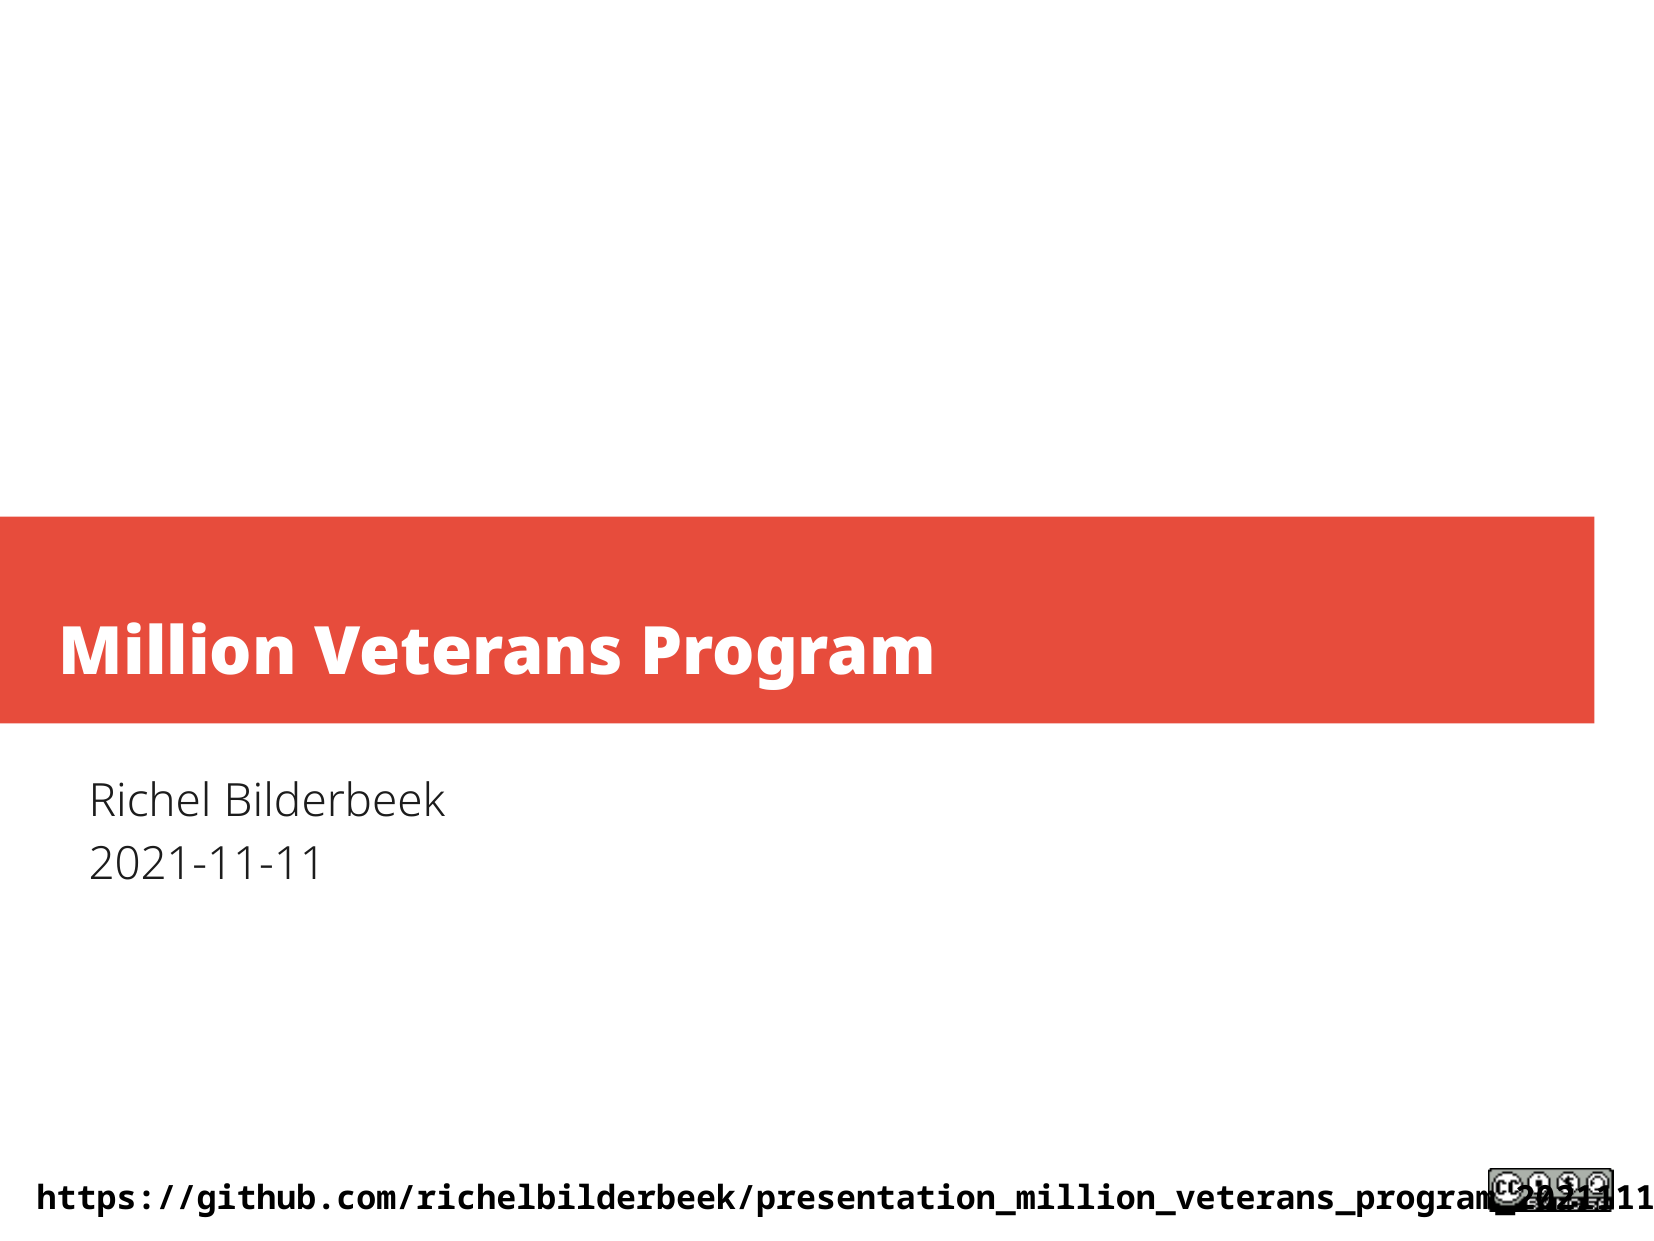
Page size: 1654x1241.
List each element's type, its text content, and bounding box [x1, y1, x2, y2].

text_box https://github.com/richelbilderbeek/presentation_million_veterans_program_20211111 [21, 1166, 1426, 1216]
title Million Veterans Program [59, 546, 1595, 694]
picture [1488, 1168, 1614, 1213]
subtitle Richel Bilderbeek 2021-11-11 [88, 767, 1595, 886]
